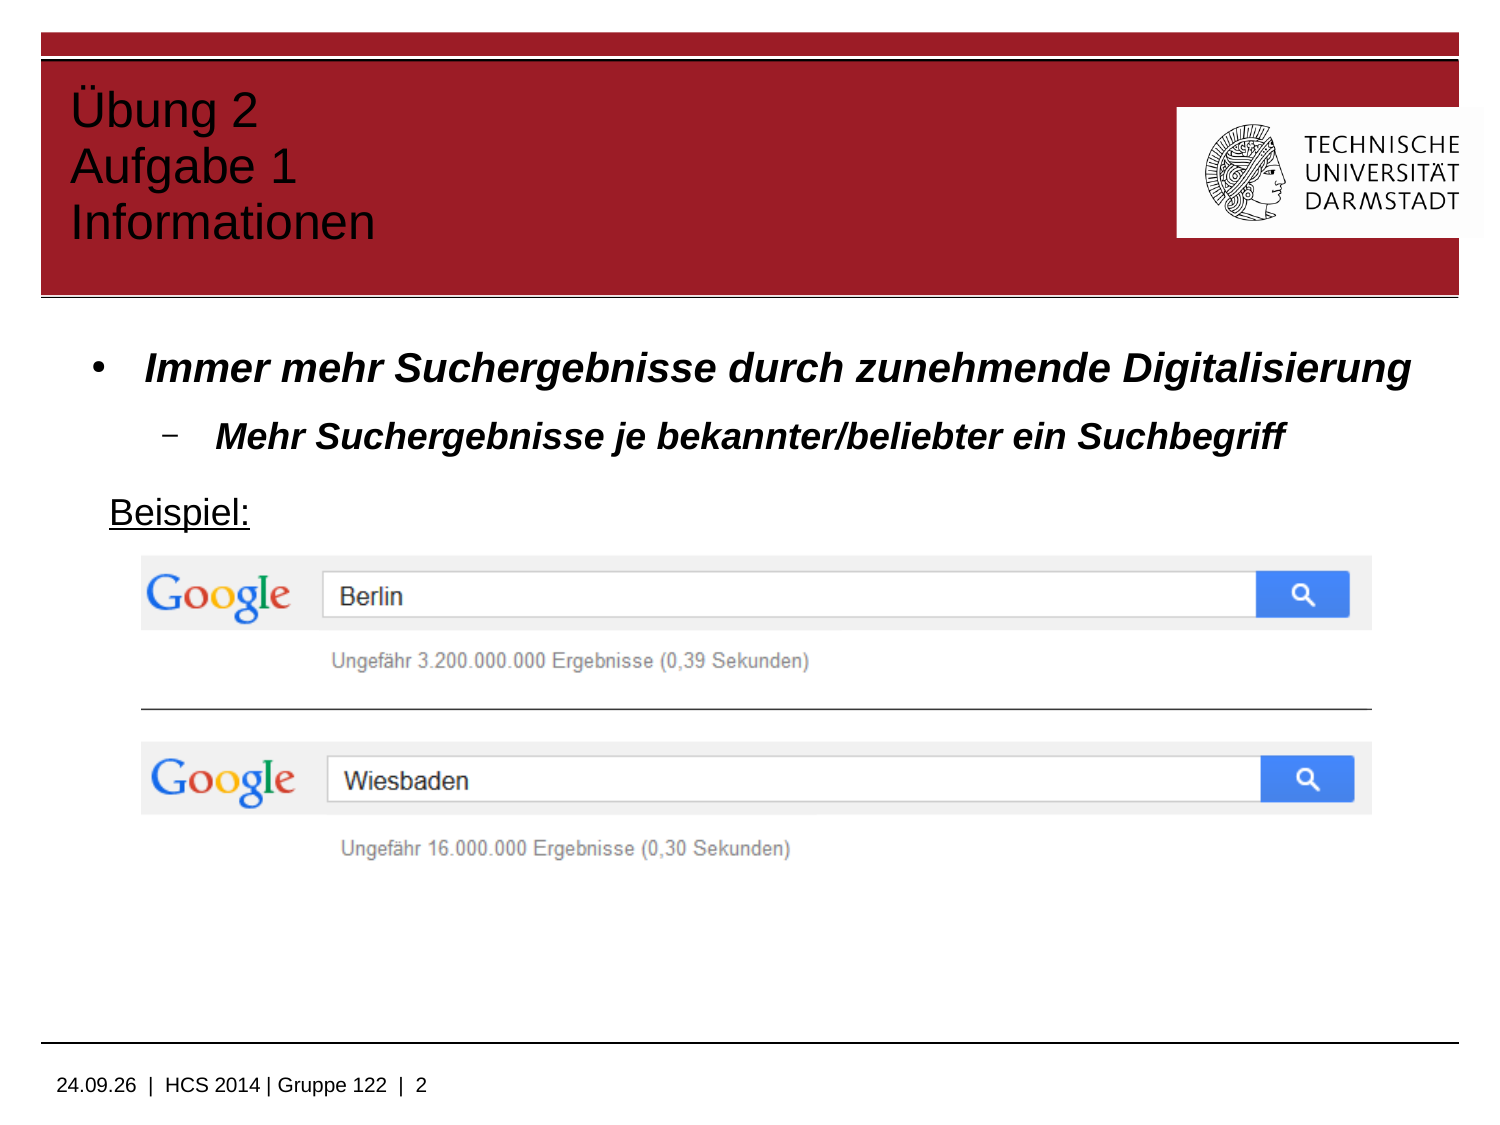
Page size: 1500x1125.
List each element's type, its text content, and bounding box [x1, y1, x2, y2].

picture [1176, 107, 1484, 238]
title Übung 2 Aufgabe 1 Informationen [70, 82, 1161, 250]
picture [141, 543, 1372, 1125]
text_box Beispiel: [94, 484, 266, 542]
list Immer mehr Suchergebnisse durch zunehmende Digitalisierung Mehr Suchergebnisse je bekannter/beliebter ein Suchbegriff [73, 330, 1430, 642]
